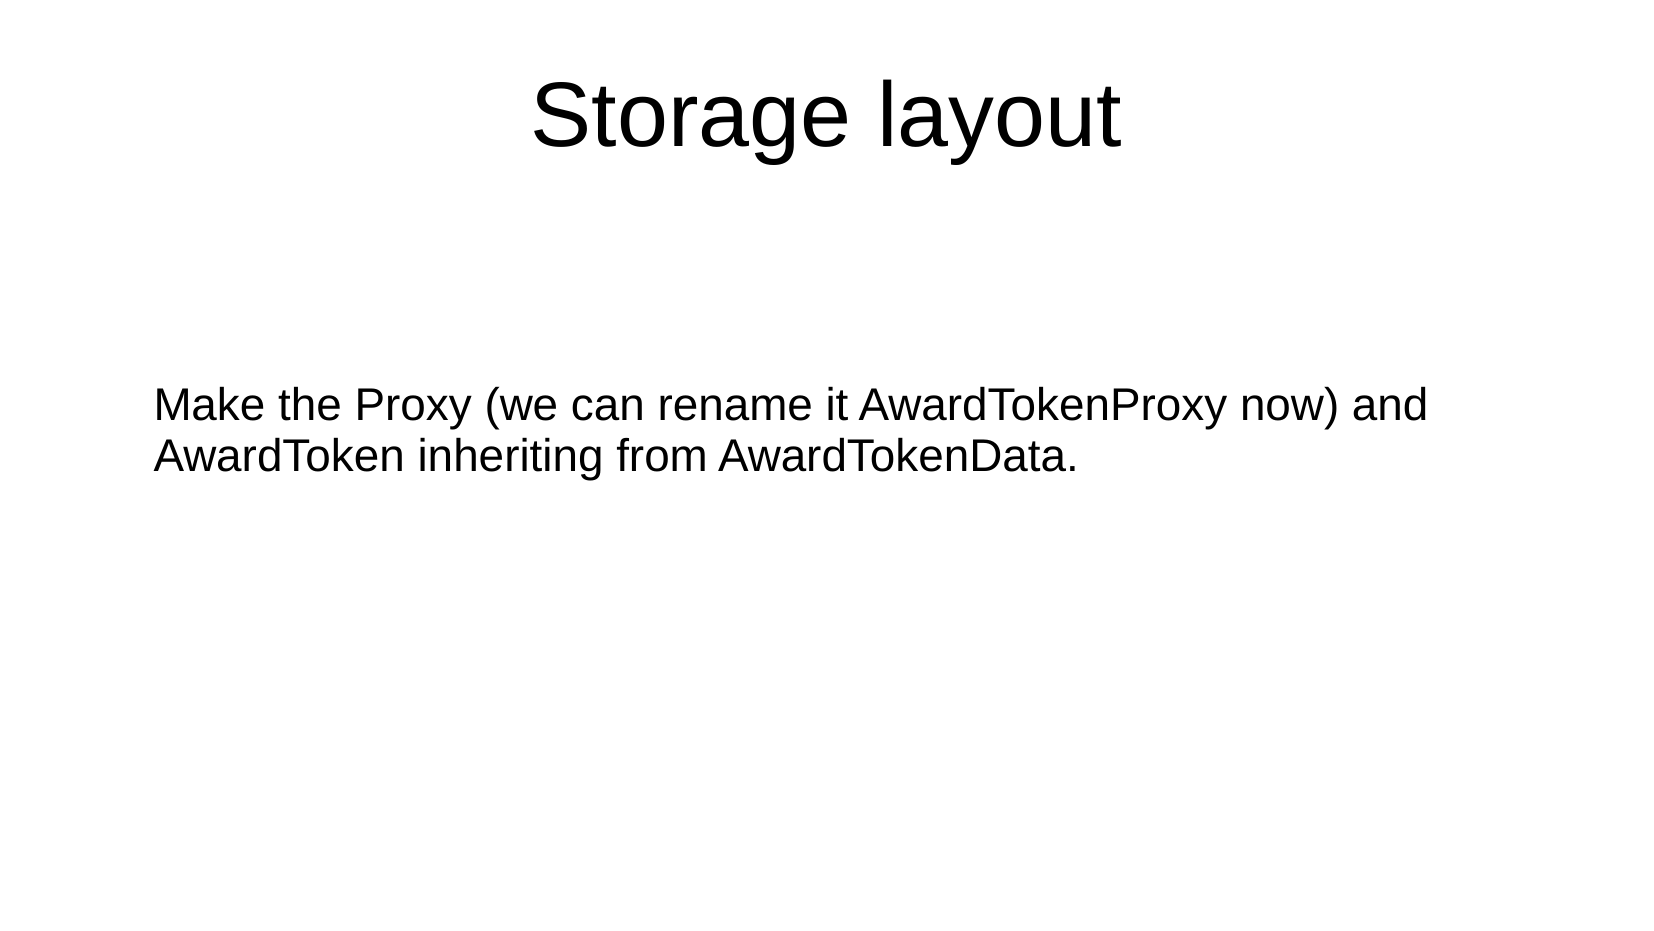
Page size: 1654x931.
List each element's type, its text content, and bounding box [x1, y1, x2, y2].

title Storage layout [82, 37, 1571, 193]
list Make the Proxy (we can rename it AwardTokenProxy now) and AwardToken inheriting from AwardTokenData. [82, 217, 1571, 758]
